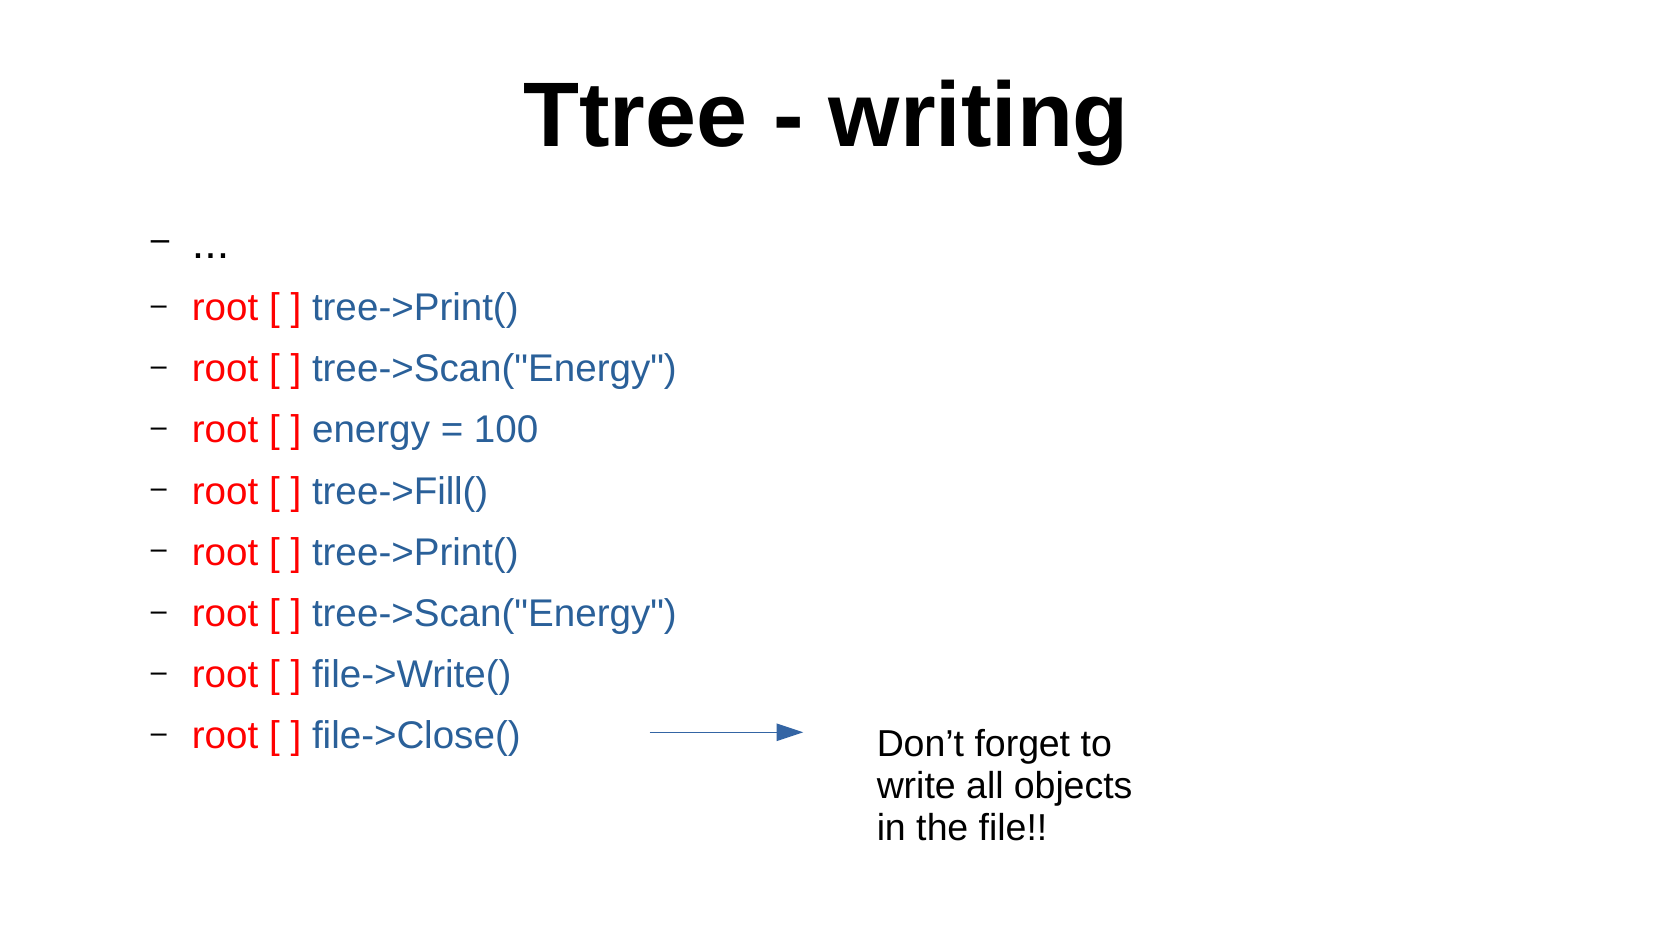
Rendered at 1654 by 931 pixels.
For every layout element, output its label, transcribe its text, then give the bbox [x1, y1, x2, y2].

text_box Don’t forget to write all objects in the file!! [862, 714, 1158, 898]
title Ttree - writing [82, 37, 1571, 193]
list ... root [ ] tree->Print() root [ ] tree->Scan("Energy") root [ ] energy = 100 root [ ] tree->Fill() root [ ] tree->Print() root [ ] tree->Scan("Energy") root [ ] file->Write() root [ ] file->Close() [82, 217, 1571, 758]
